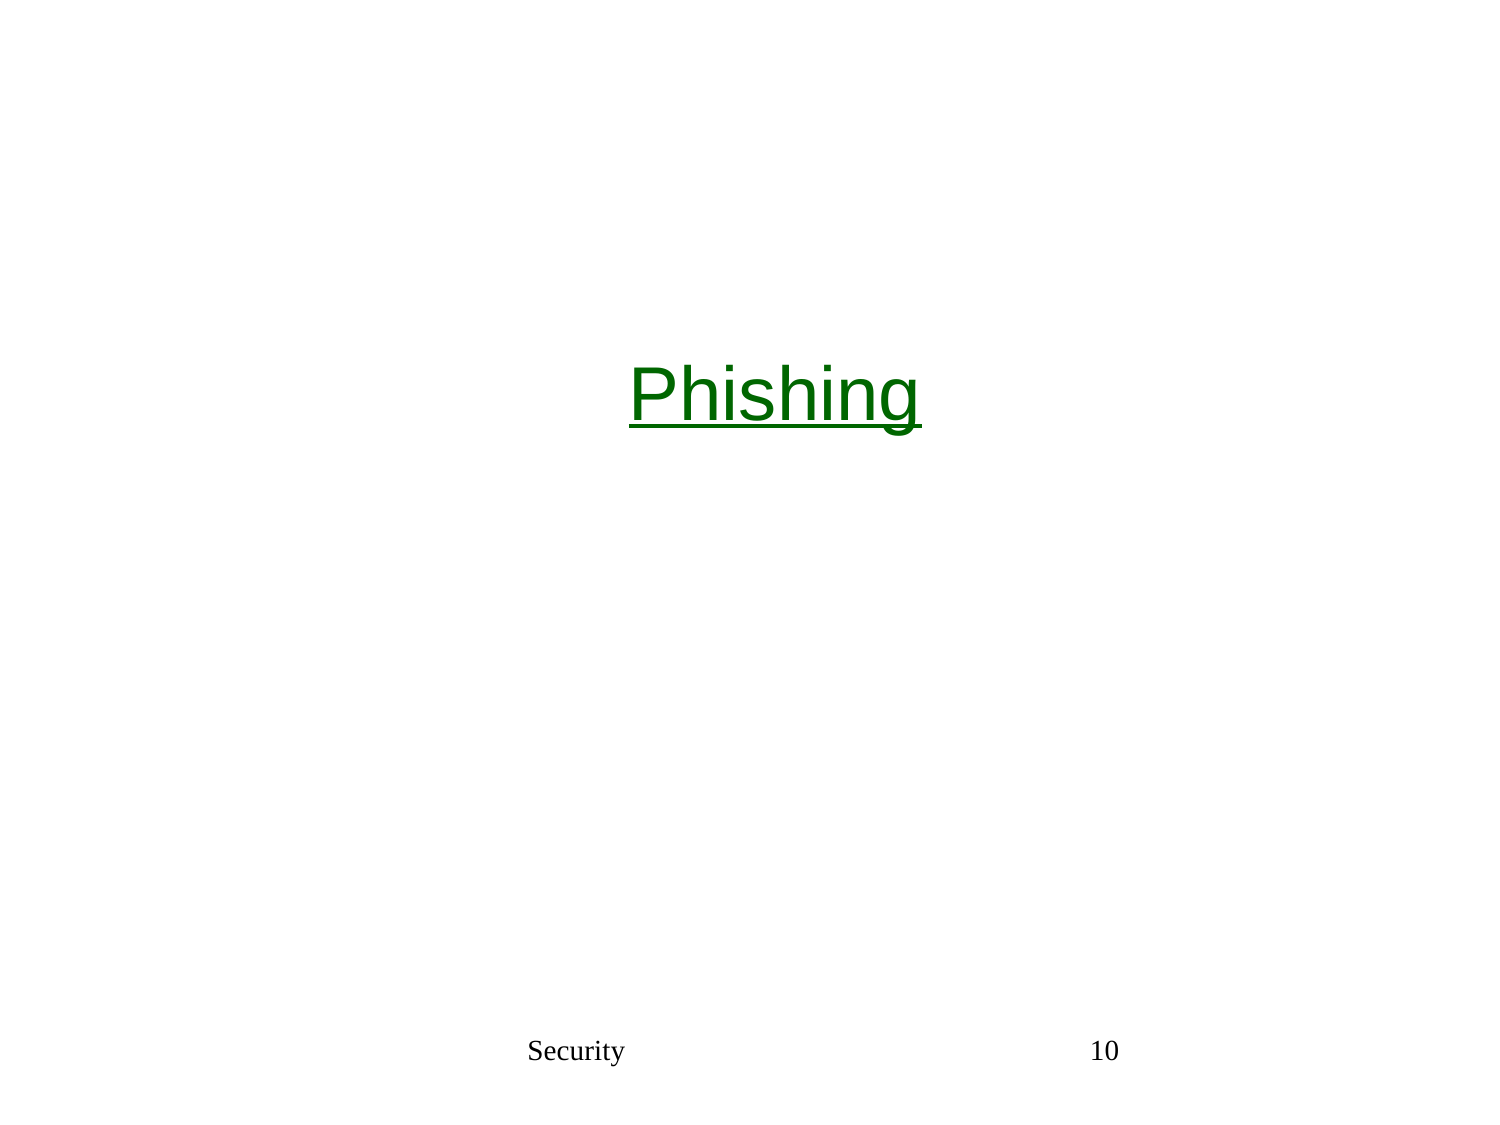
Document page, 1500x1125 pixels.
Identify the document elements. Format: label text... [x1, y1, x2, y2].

title Phishing [150, 299, 1401, 488]
footer Security [512, 1024, 988, 1100]
slide_number <number> [1074, 1024, 1425, 1100]
